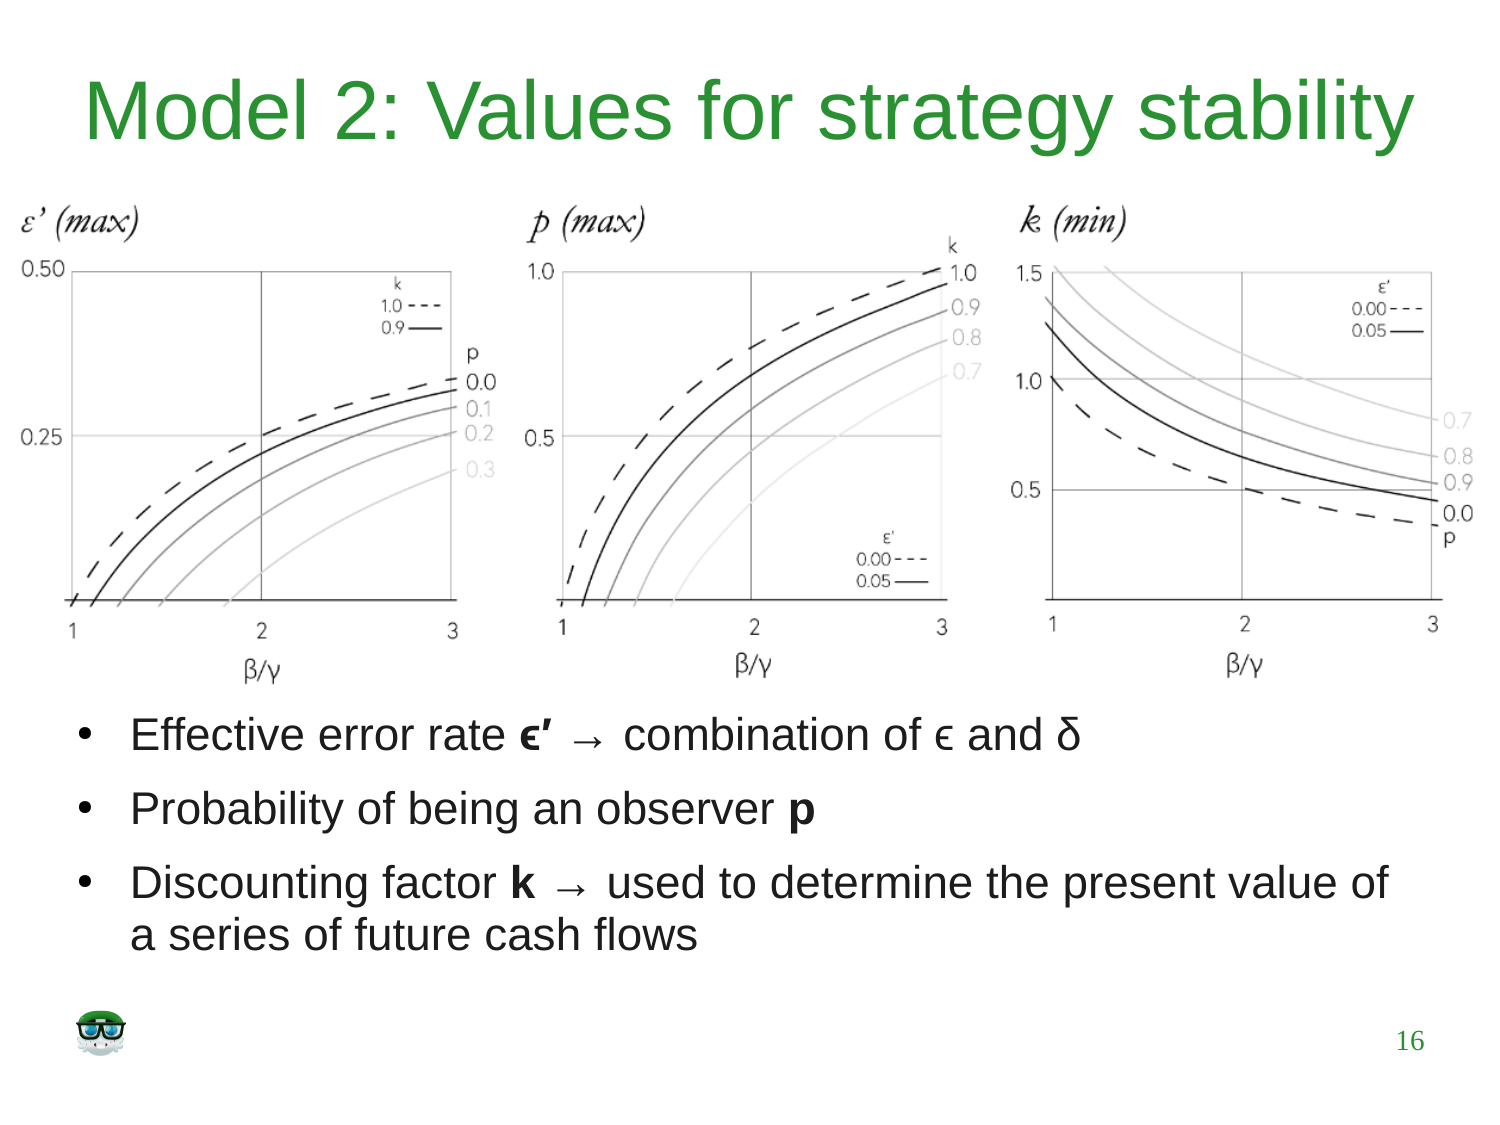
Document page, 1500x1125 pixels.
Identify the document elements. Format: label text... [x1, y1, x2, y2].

picture [0, 177, 1500, 703]
picture [75, 1008, 127, 1060]
title Model 2: Values for strategy stability [75, 17, 1425, 177]
list Effective error rate ϵ′ → combination of ϵ and δ Probability of being an observer p Discounting factor k → used to determine the present value of a series of future cash flows [59, 708, 1425, 975]
